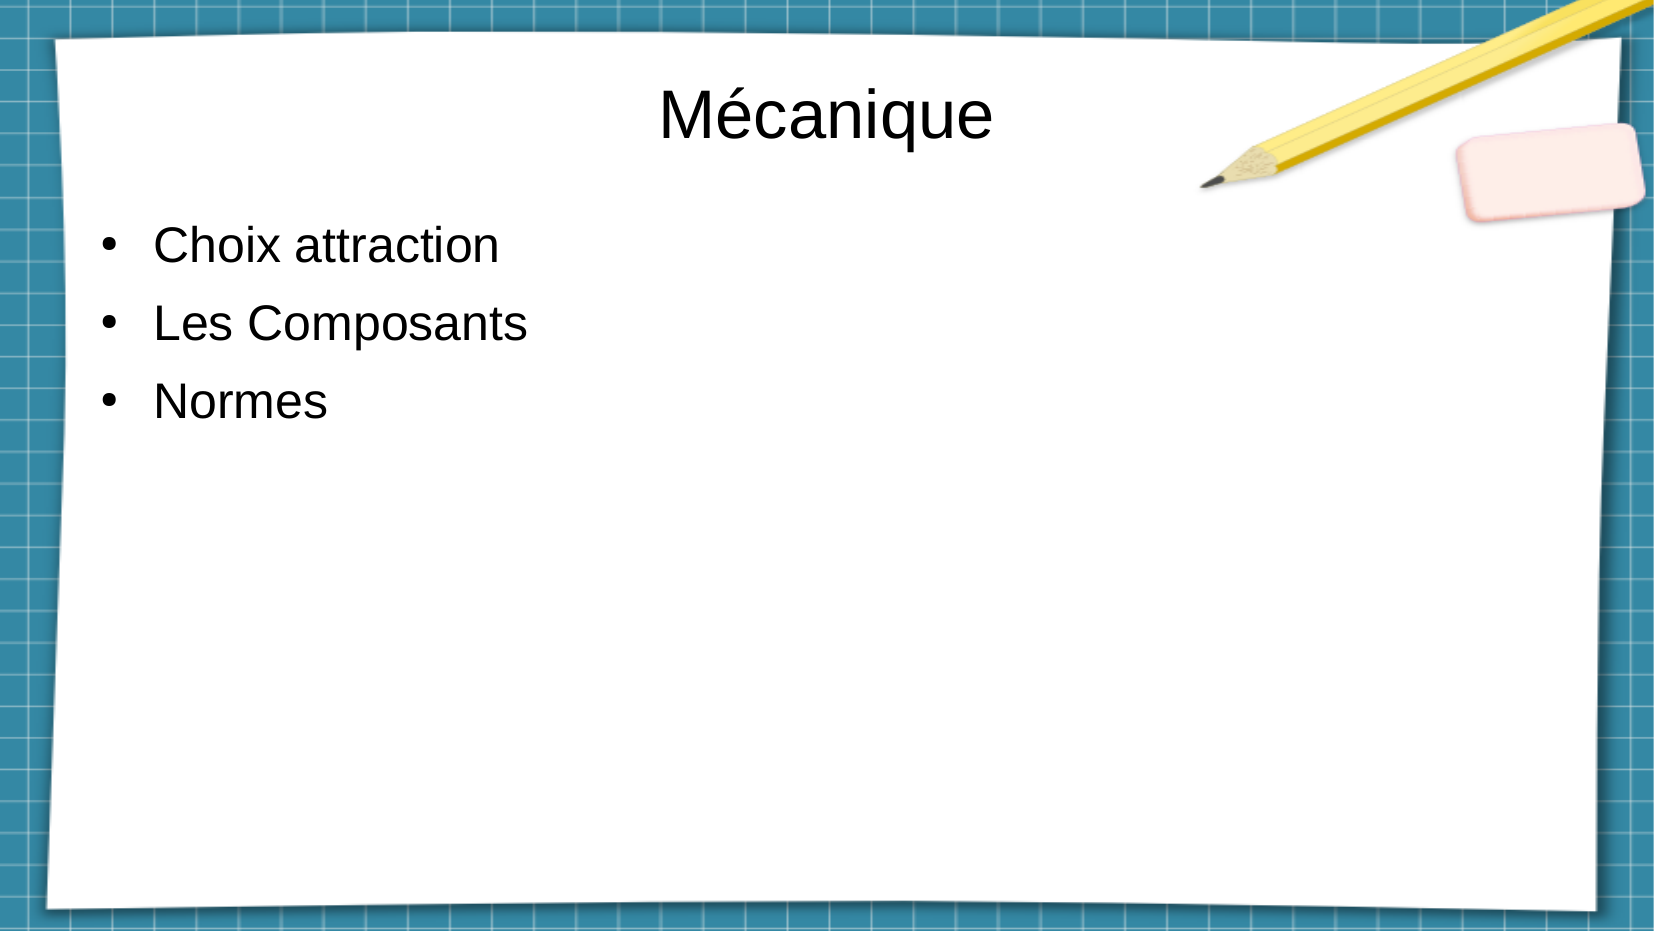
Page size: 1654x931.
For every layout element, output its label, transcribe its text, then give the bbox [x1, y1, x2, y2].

picture [0, 0, 1654, 931]
title Mécanique [82, 37, 1571, 193]
list Choix attraction Les Composants Normes [82, 217, 1571, 758]
